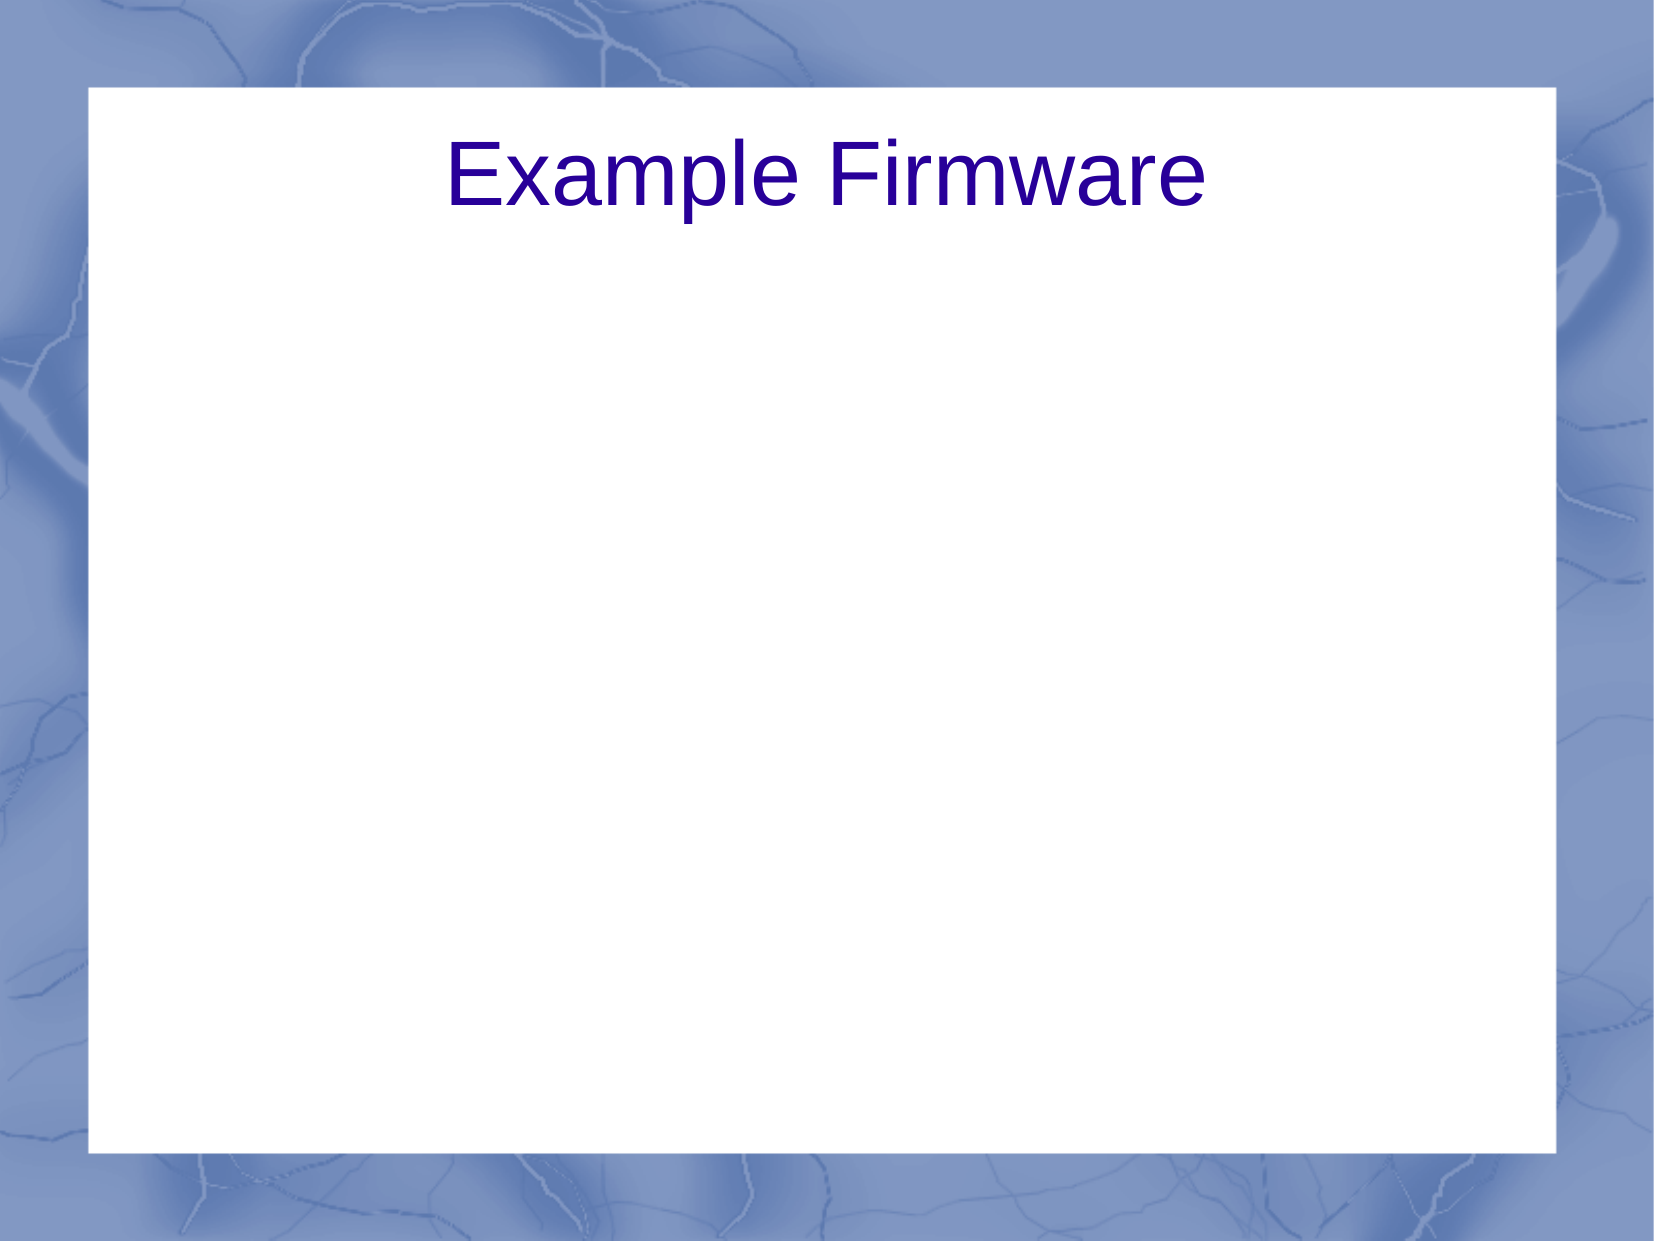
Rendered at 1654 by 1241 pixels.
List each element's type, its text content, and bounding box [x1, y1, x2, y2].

picture [0, 0, 1654, 1241]
title Example Firmware [118, 98, 1536, 250]
